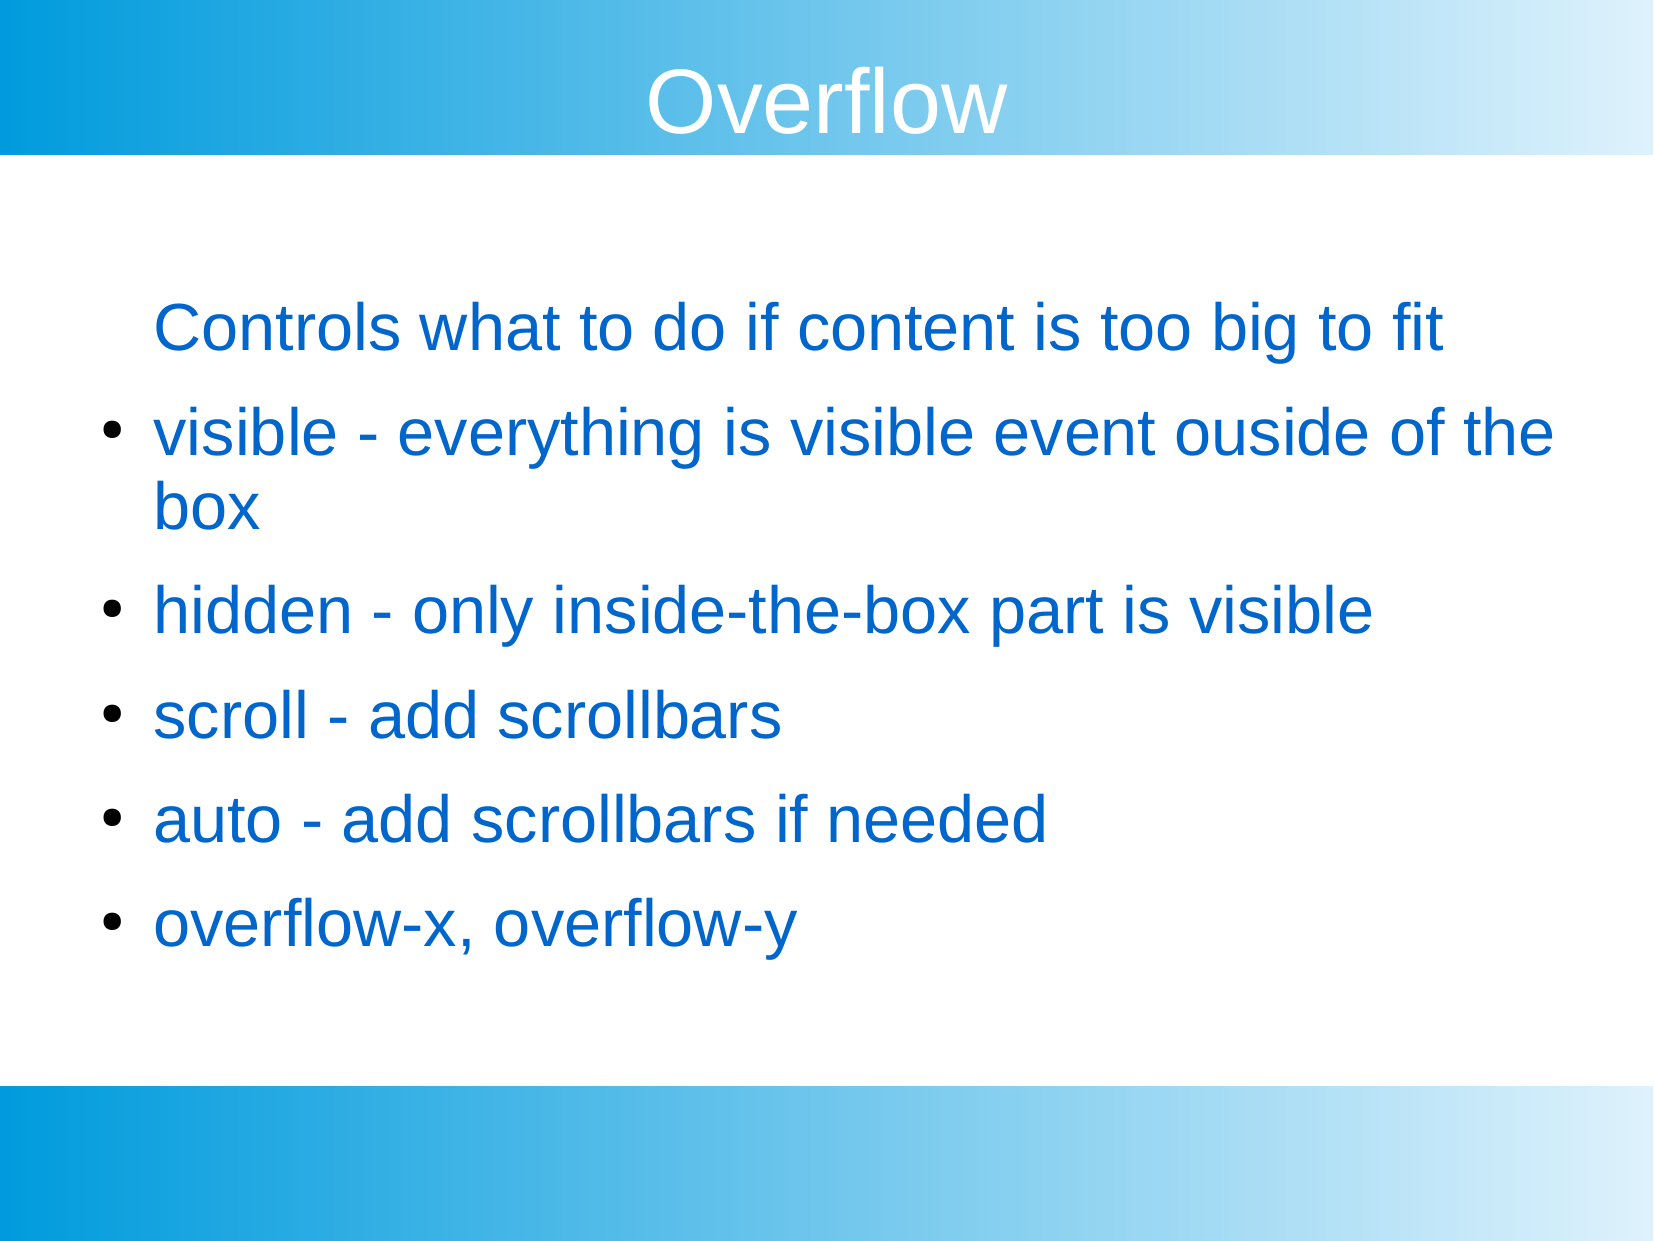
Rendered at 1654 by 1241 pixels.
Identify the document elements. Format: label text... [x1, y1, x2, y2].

list Controls what to do if content is too big to fit visible - everything is visible event ouside of the box hidden - only inside-the-box part is visible scroll - add scrollbars auto - add scrollbars if needed overflow-x, overflow-y [82, 290, 1571, 1010]
title Overflow [82, 49, 1571, 155]
